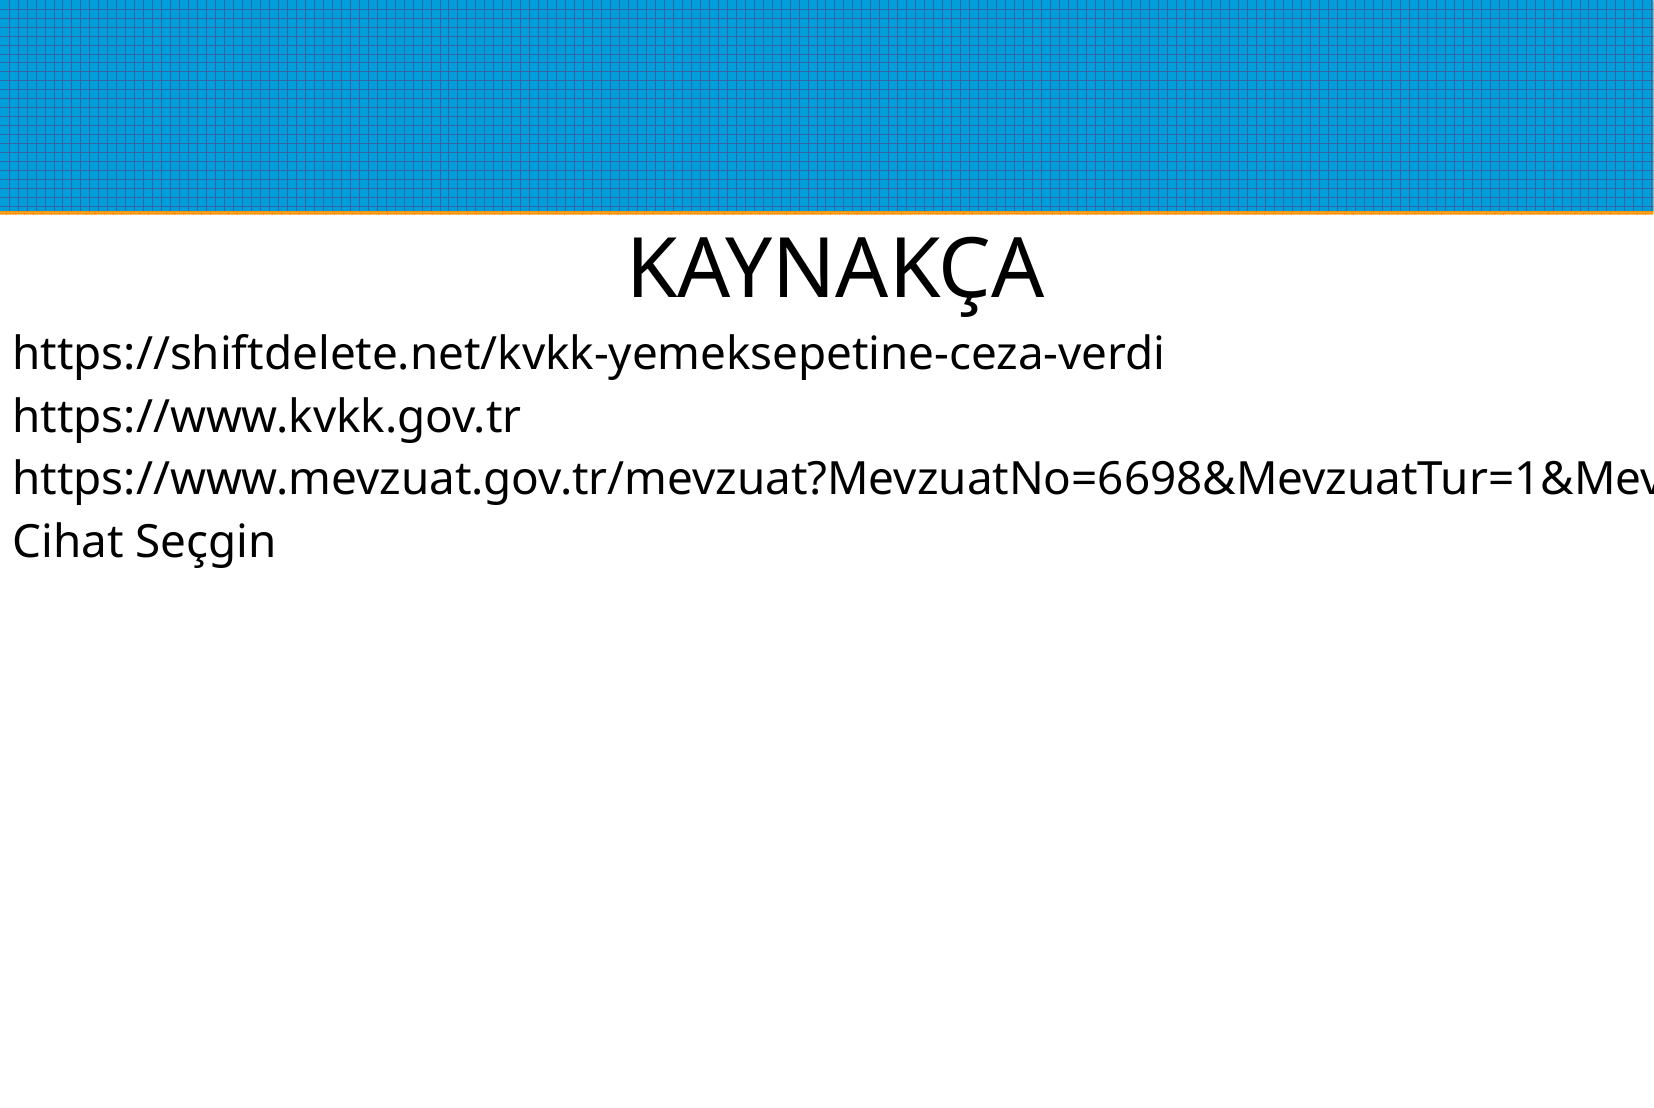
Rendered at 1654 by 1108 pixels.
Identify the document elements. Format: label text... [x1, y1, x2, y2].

text_box KAYNAKÇA [620, 217, 985, 313]
text_box https://shiftdelete.net/kvkk-yemeksepetine-ceza-verdi https://www.kvkk.gov.tr https://www.mevzuat.gov.tr/mevzuat?MevzuatNo=6698&MevzuatTur=1&MevzuatTertip=5 Cihat Seçgin [6, 324, 1654, 567]
